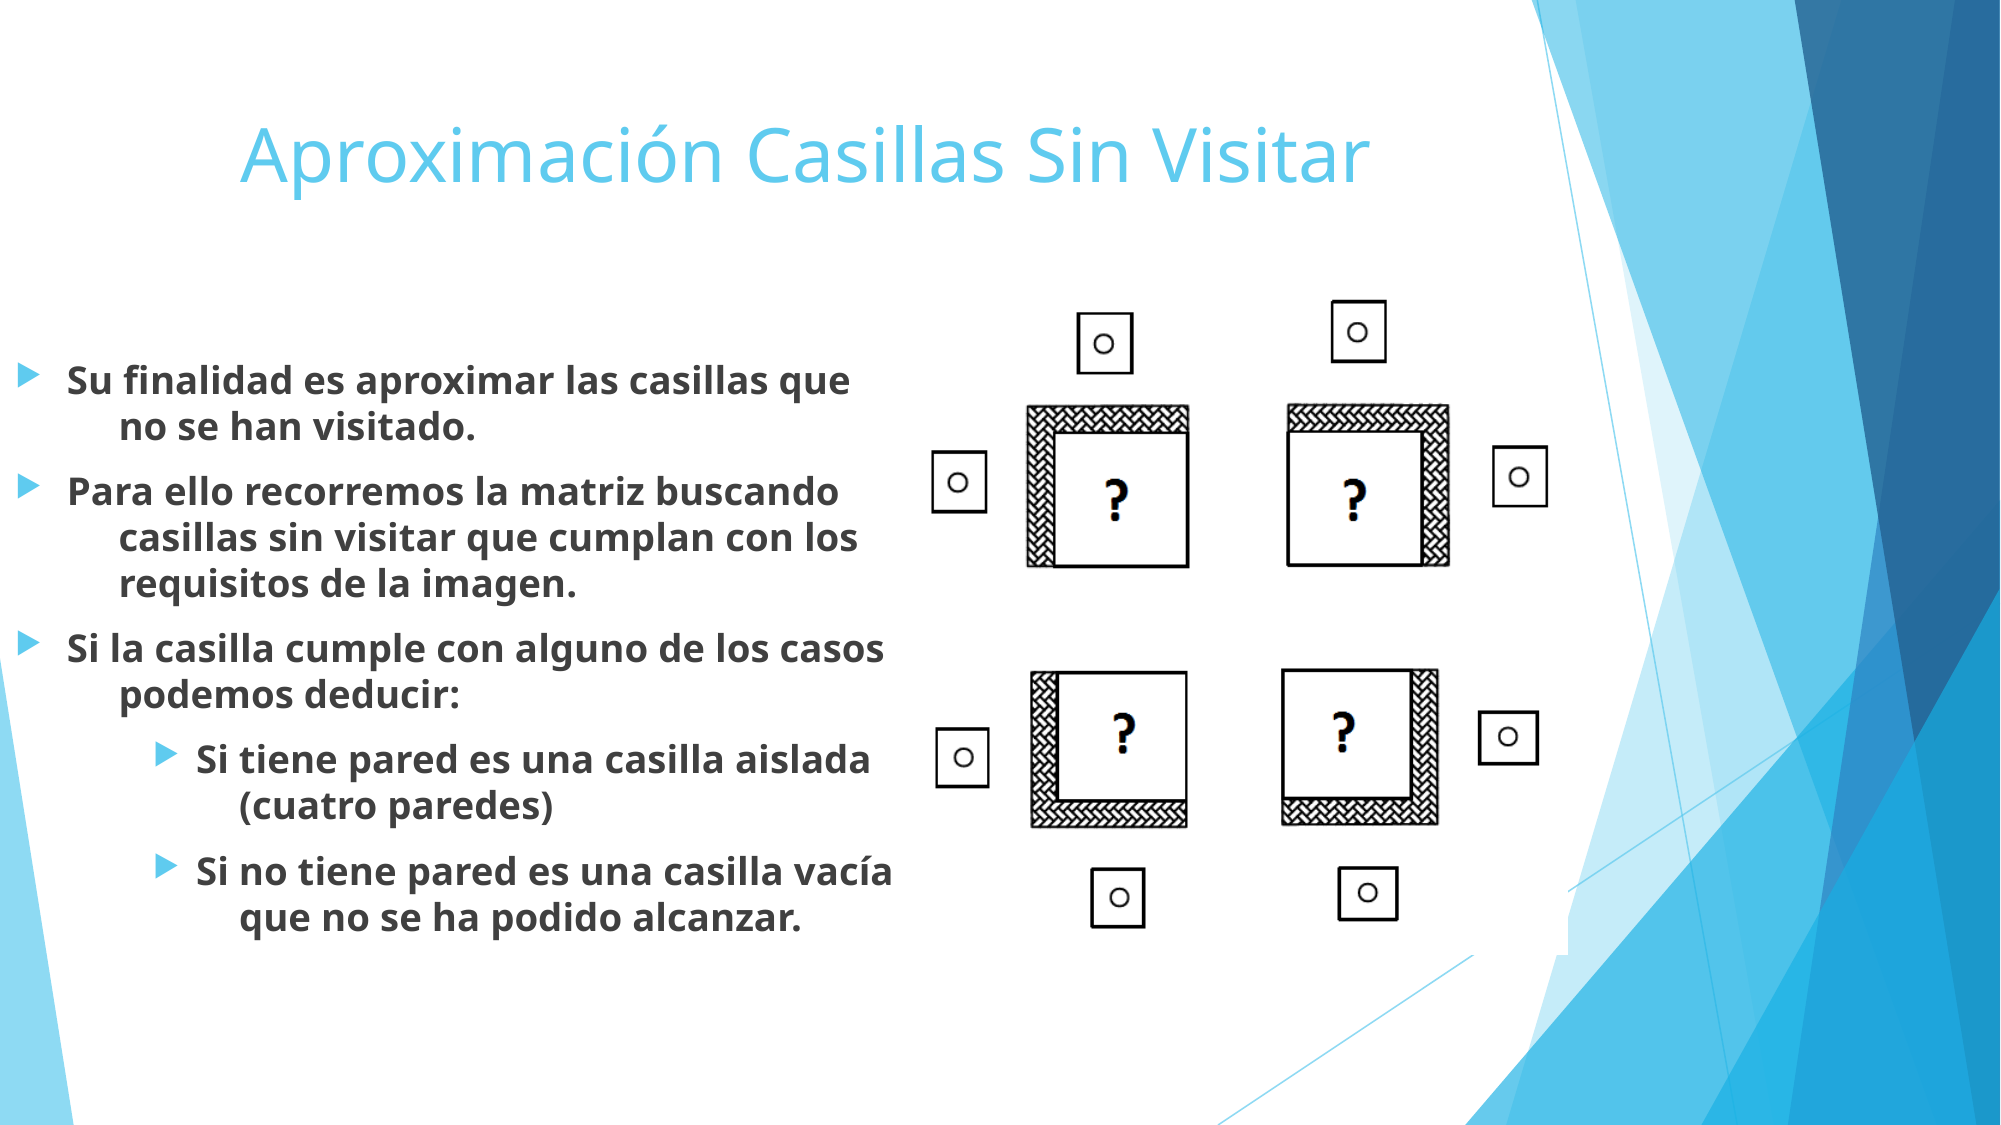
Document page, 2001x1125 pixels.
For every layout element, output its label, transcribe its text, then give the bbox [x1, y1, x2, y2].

picture [908, 290, 1568, 592]
picture [908, 647, 1568, 955]
title Aproximación Casillas Sin Visitar [111, 99, 1522, 317]
list Su finalidad es aproximar las casillas que no se han visitado. Para ello recorremos la matriz buscando casillas sin visitar que cumplan con los requisitos de la imagen. Si la casilla cumple con alguno de los casos podemos deducir: Si tiene pared es una casilla aislada (cuatro paredes) Si no tiene pared es una casilla vacía que no se ha podido alcanzar. [0, 348, 925, 985]
